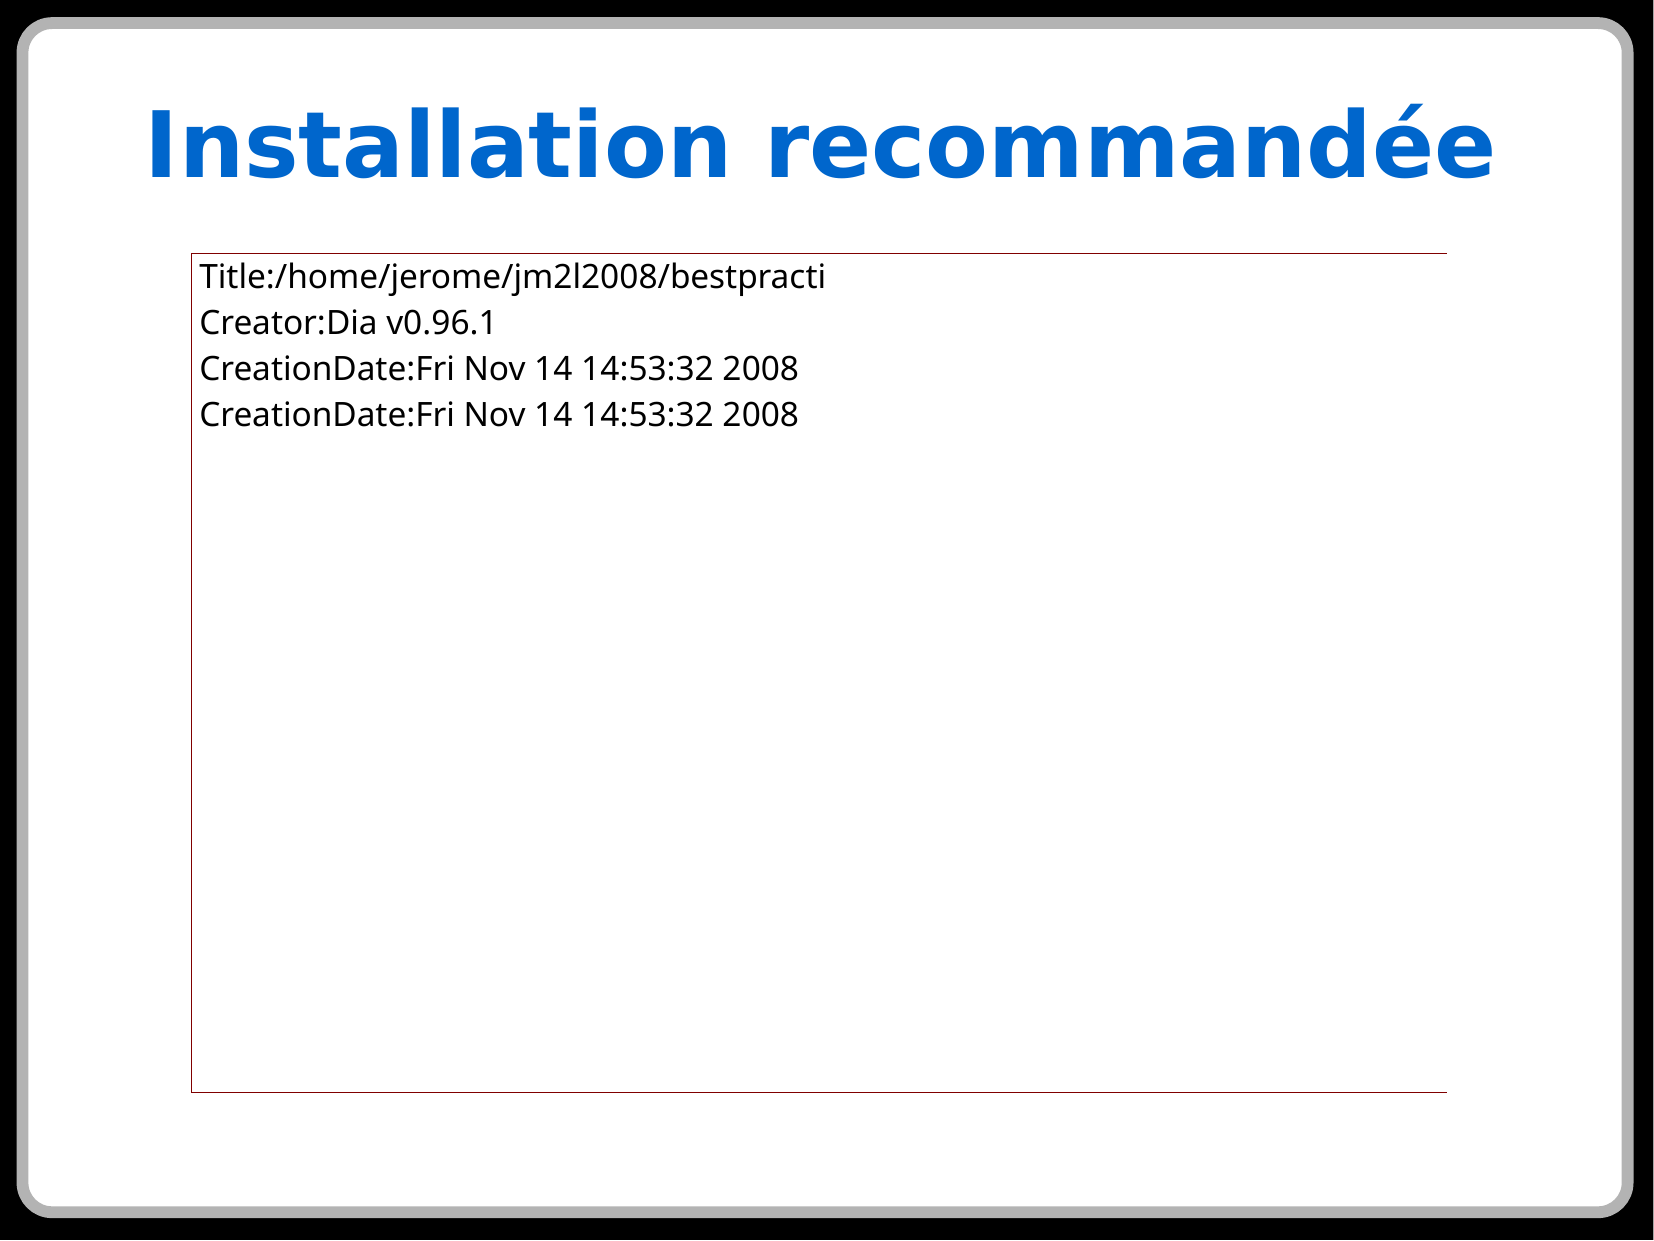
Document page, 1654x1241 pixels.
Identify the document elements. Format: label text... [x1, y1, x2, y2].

picture [188, 250, 1447, 1093]
title Installation recommandée [67, 91, 1577, 199]
